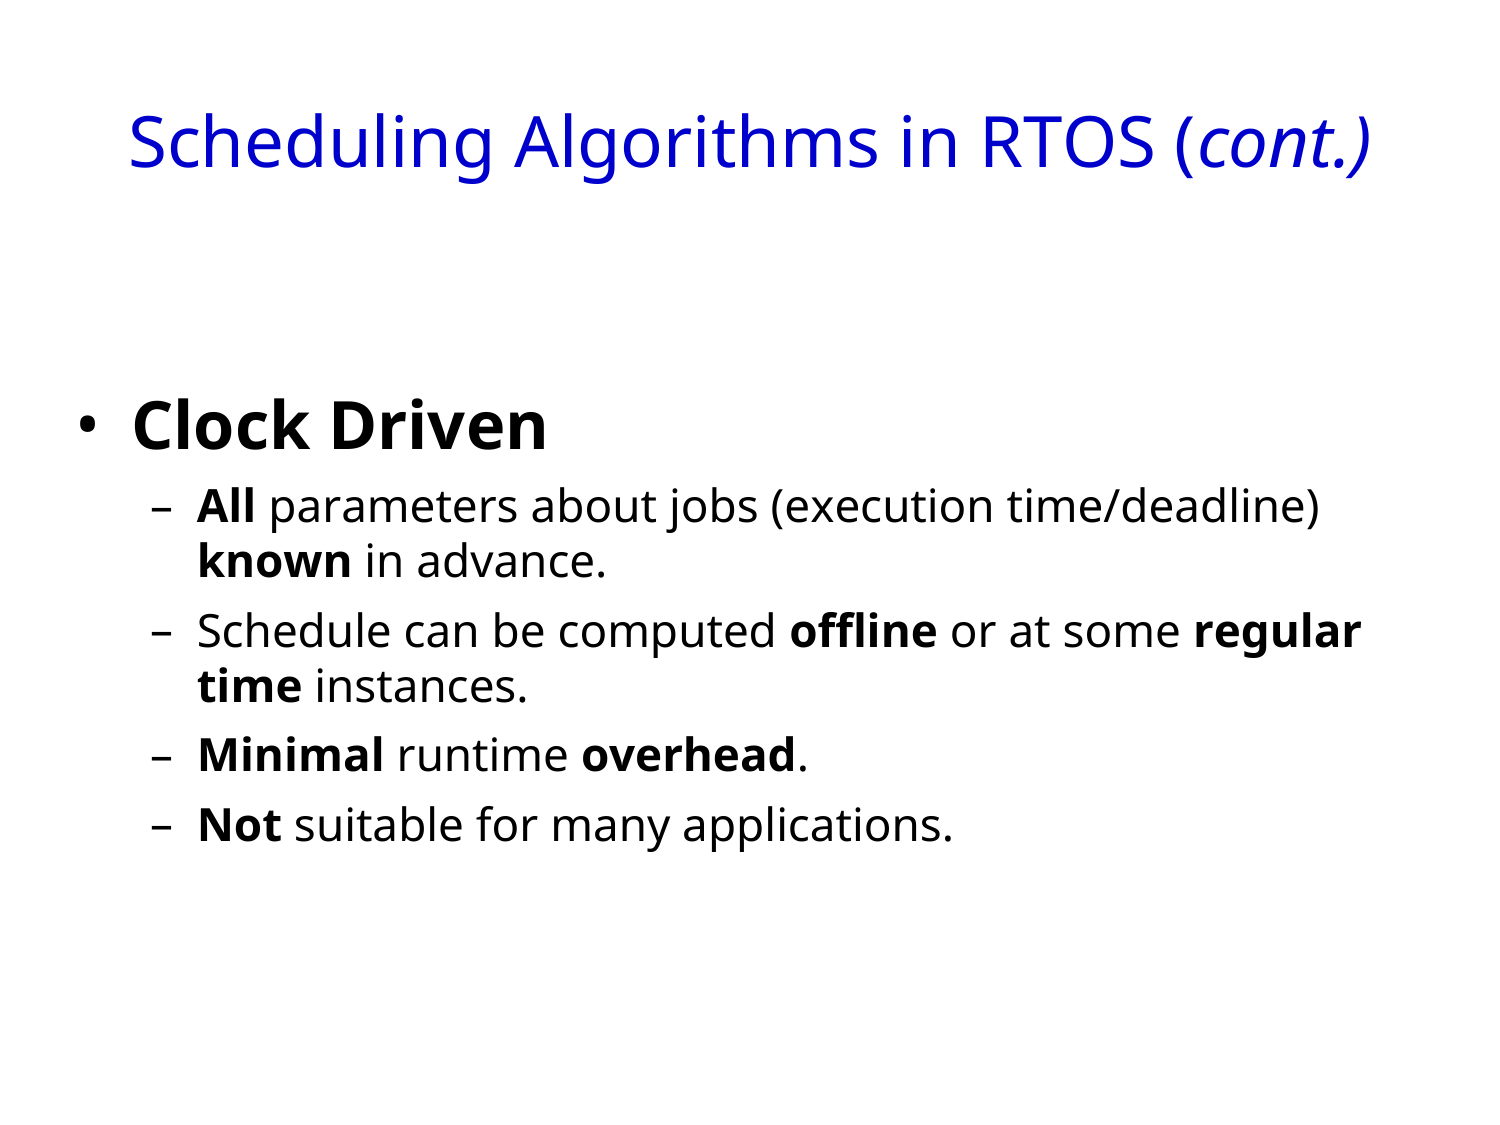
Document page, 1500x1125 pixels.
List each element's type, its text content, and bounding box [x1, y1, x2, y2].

title Scheduling Algorithms in RTOS (cont.) [75, 45, 1426, 233]
list Clock Driven All parameters about jobs (execution time/deadline) known in advance. Schedule can be computed offline or at some regular time instances. Minimal runtime overhead. Not suitable for many applications. [60, 375, 1411, 1118]
